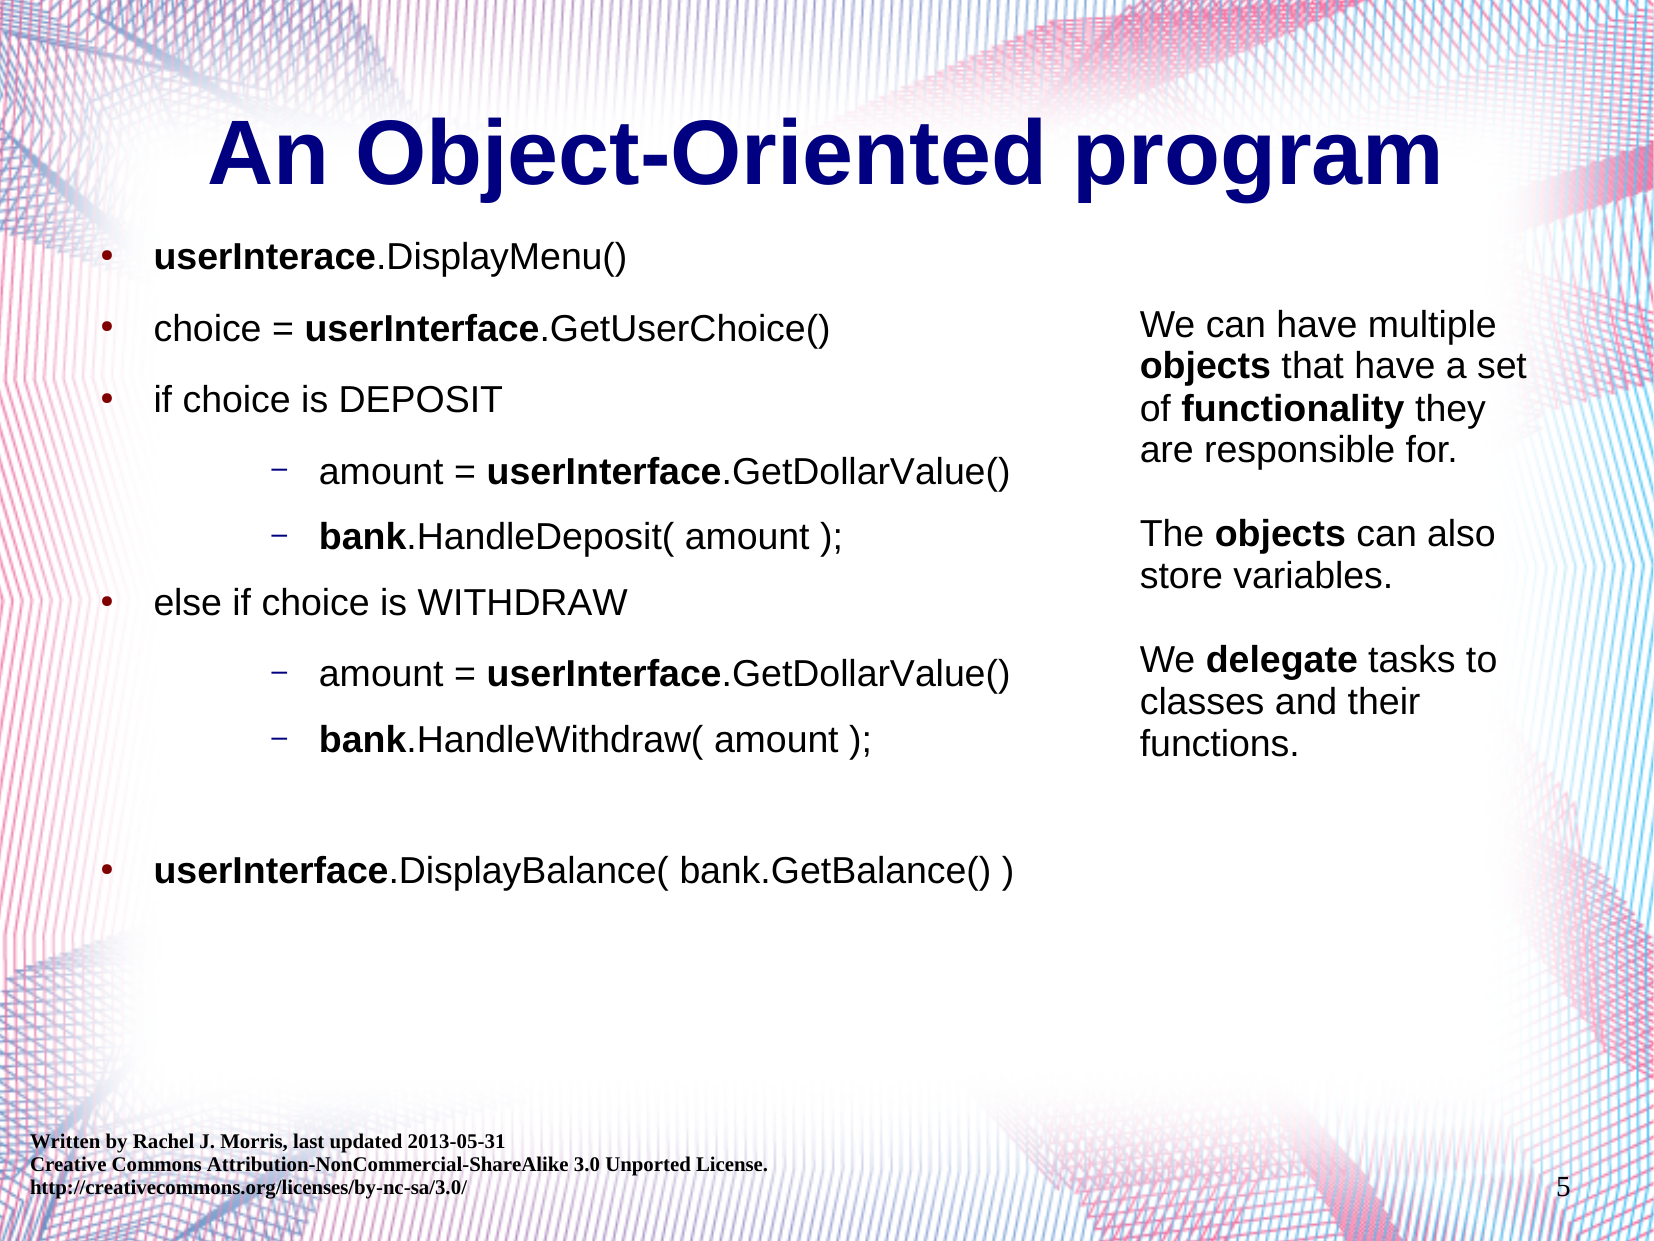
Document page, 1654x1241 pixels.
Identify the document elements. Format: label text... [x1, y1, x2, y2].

title An Object-Oriented program [82, 49, 1571, 235]
list userInterace.DisplayMenu() choice = userInterface.GetUserChoice() if choice is DEPOSIT amount = userInterface.GetDollarValue() bank.HandleDeposit( amount ); else if choice is WITHDRAW amount = userInterface.GetDollarValue() bank.HandleWithdraw( amount ); userInterface.DisplayBalance( bank.GetBalance() ) [82, 235, 1571, 955]
text_box We can have multiple objects that have a set of functionality they are responsible for. The objects can also store variables. We delegate tasks to classes and their functions. [1125, 295, 1546, 931]
picture [0, 0, 1654, 1241]
